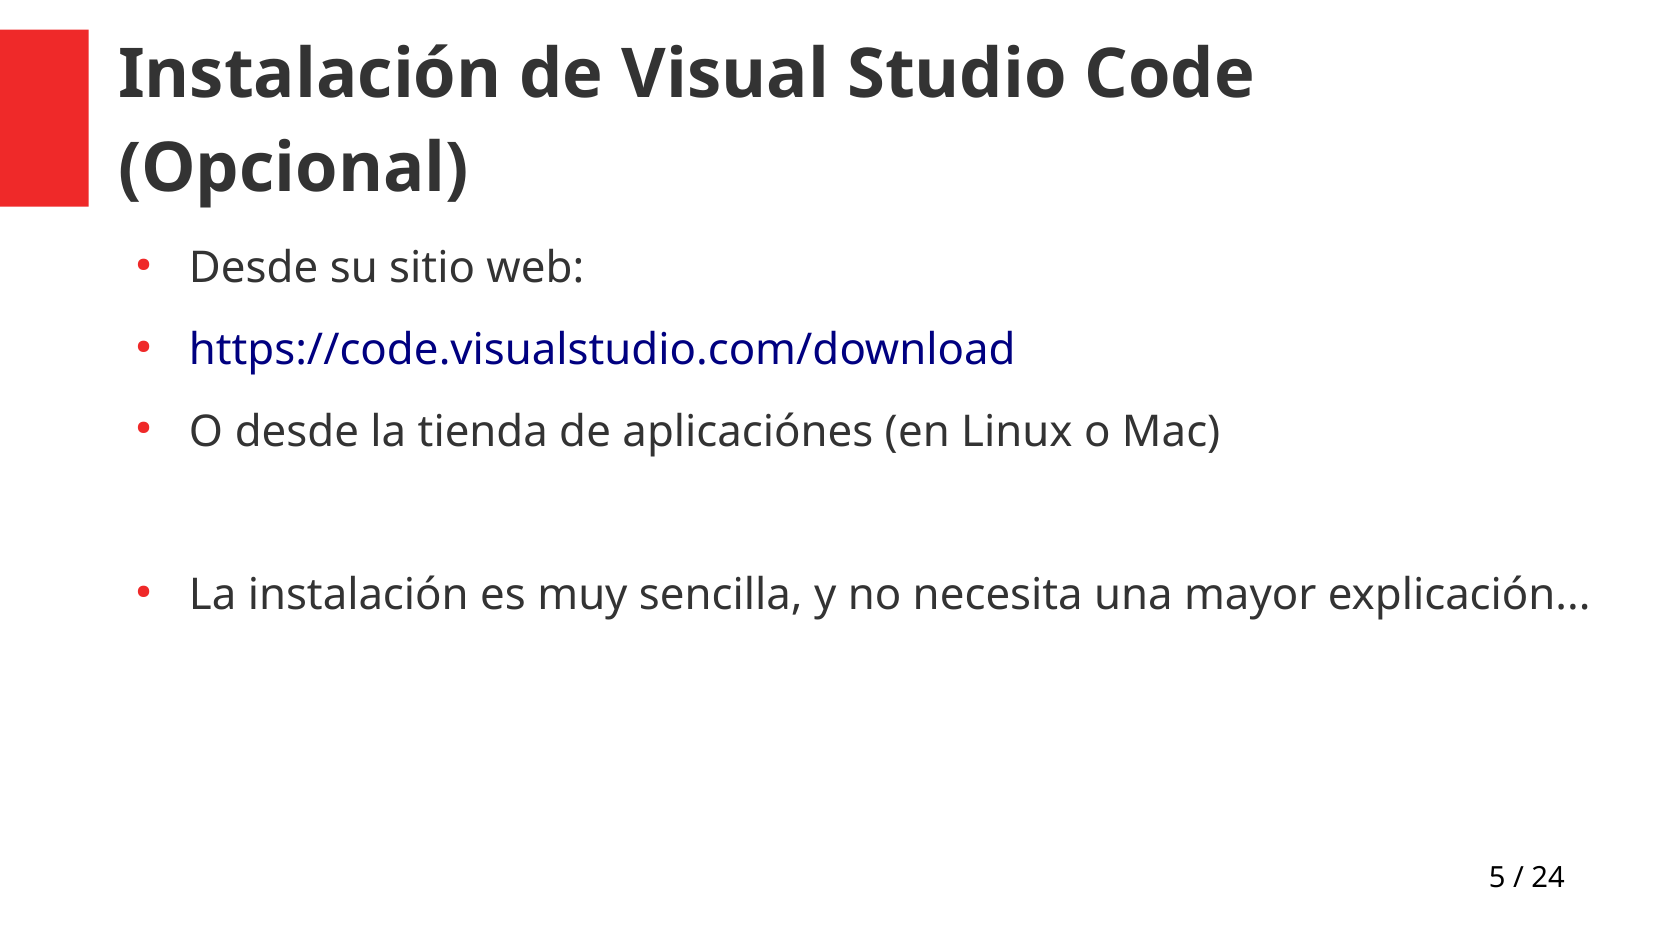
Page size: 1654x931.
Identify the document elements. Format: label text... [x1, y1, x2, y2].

list Desde su sitio web: https://code.visualstudio.com/download O desde la tienda de aplicaciónes (en Linux o Mac) La instalación es muy sencilla, y no necesita una mayor explicación... [118, 236, 1595, 798]
title Instalación de Visual Studio Code (Opcional) [118, 29, 1595, 207]
